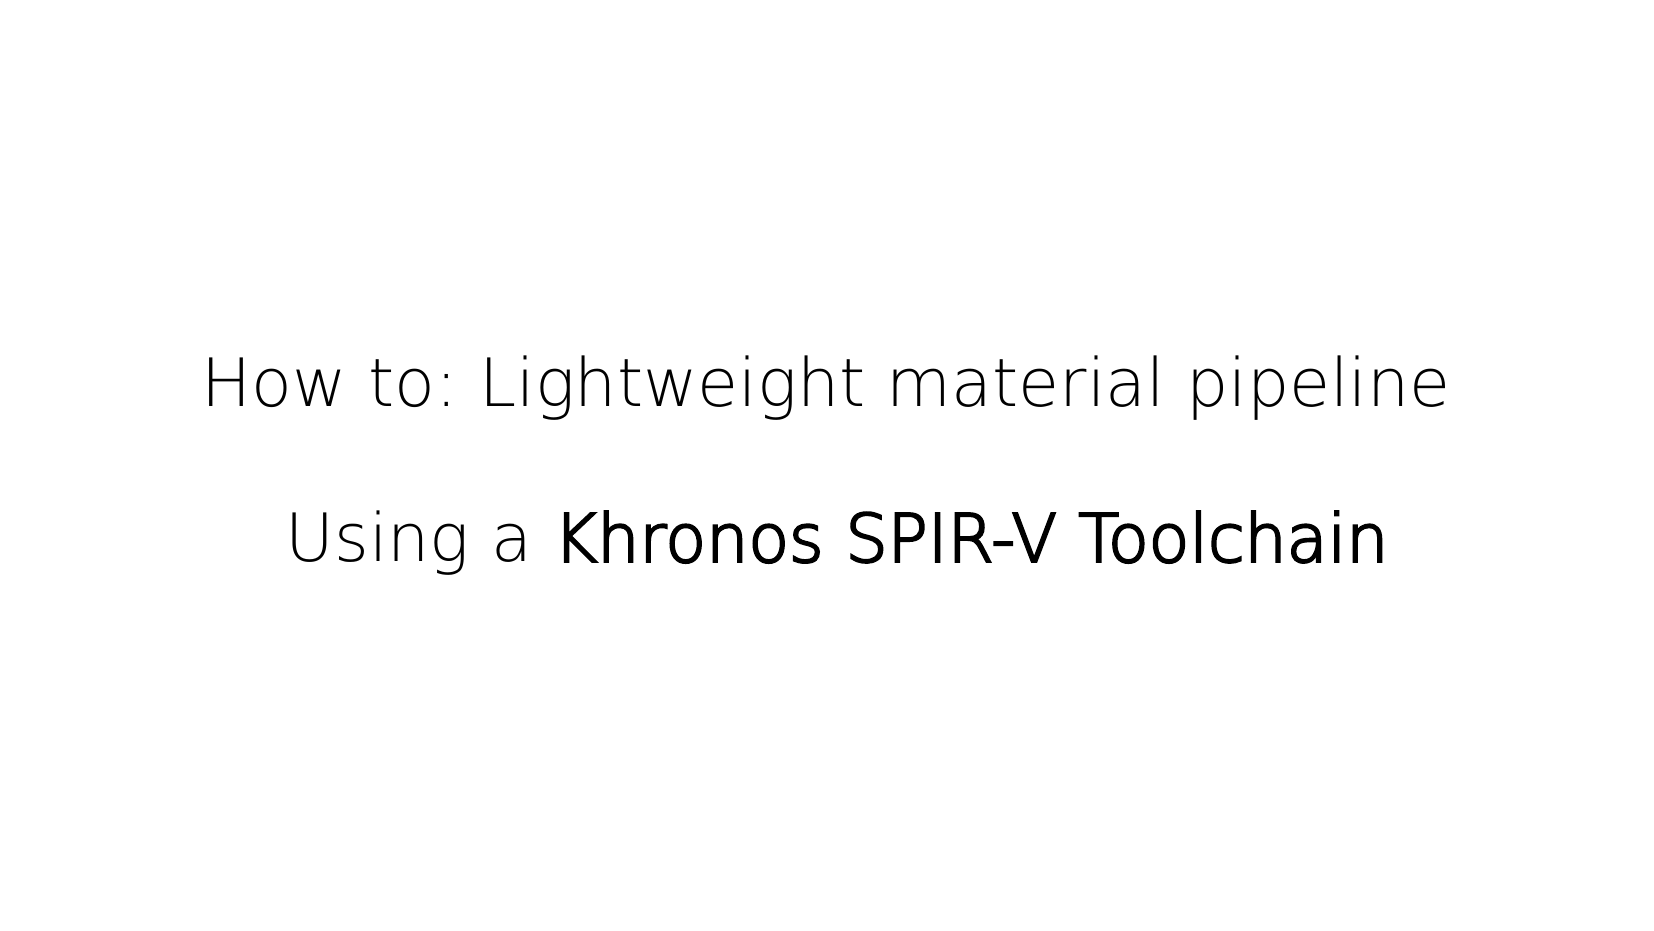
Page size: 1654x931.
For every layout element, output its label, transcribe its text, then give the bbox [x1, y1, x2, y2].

subtitle How to: Lightweight material pipeline Using a Khronos SPIR-V Toolchain [82, 165, 1571, 758]
